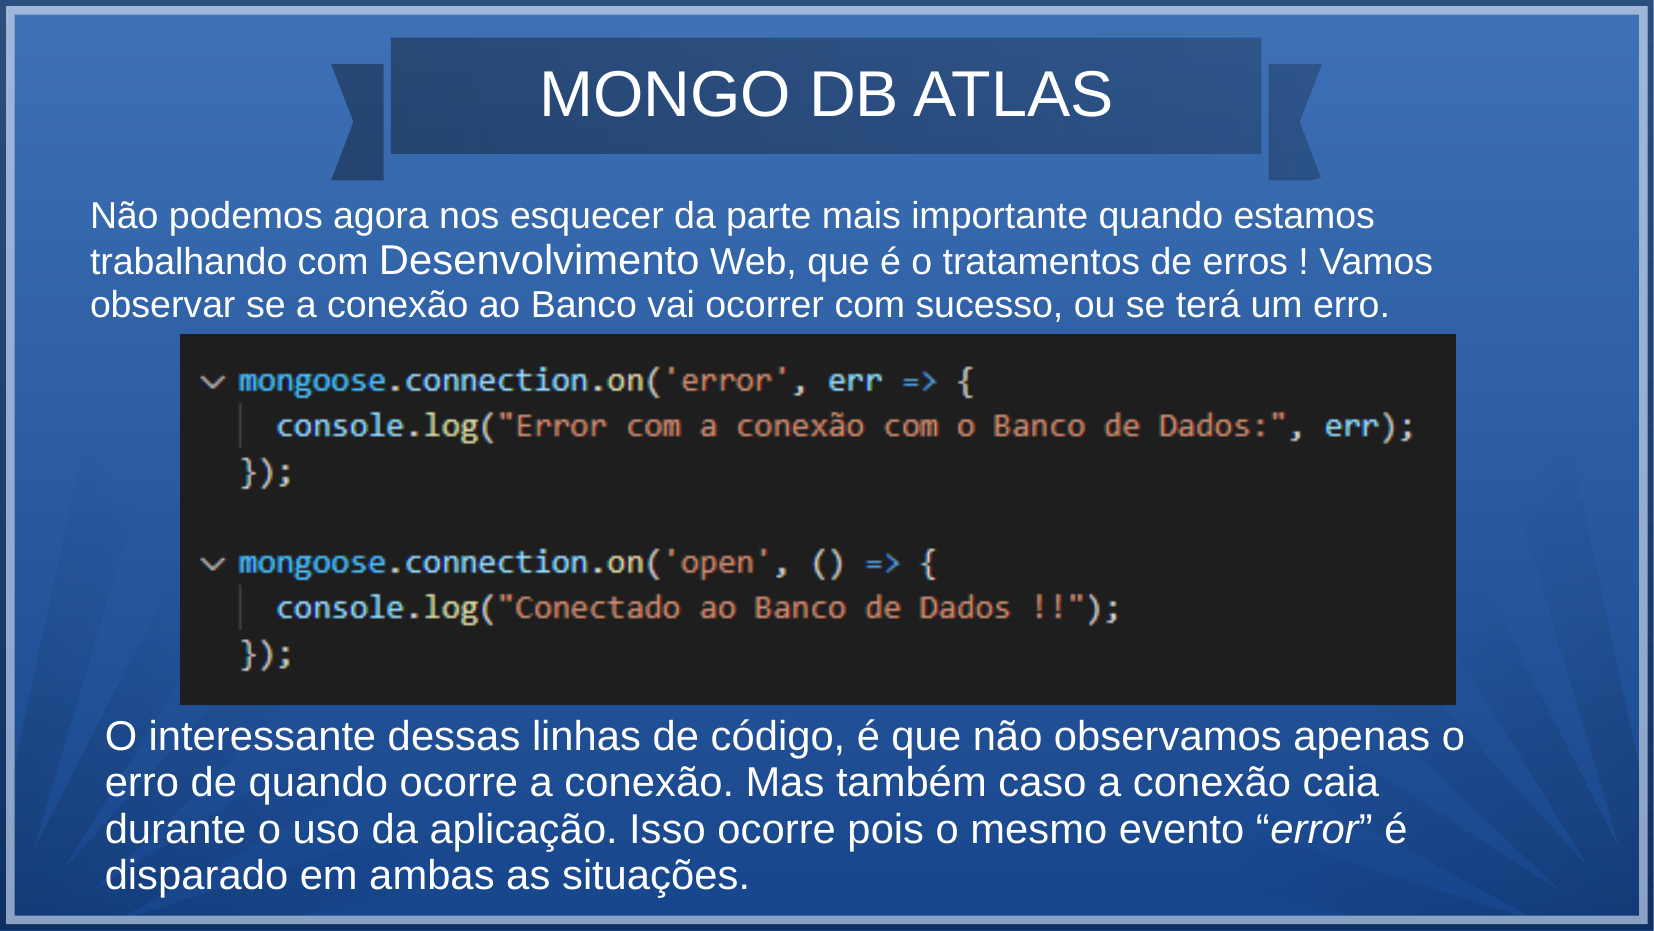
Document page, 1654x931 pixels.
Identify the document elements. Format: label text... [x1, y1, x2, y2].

title MONGO DB ATLAS [389, 35, 1264, 154]
picture [180, 334, 1456, 705]
text_box O interessante dessas linhas de código, é que não observamos apenas o erro de quando ocorre a conexão. Mas também caso a conexão caia durante o uso da aplicação. Isso ocorre pois o mesmo evento “error” é disparado em ambas as situações. [90, 705, 1531, 906]
list Não podemos agora nos esquecer da parte mais importante quando estamos trabalhando com Desenvolvimento Web, que é o tratamentos de erros ! Vamos observar se a conexão ao Banco vai ocorrer com sucesso, ou se terá um erro. [90, 195, 1579, 353]
